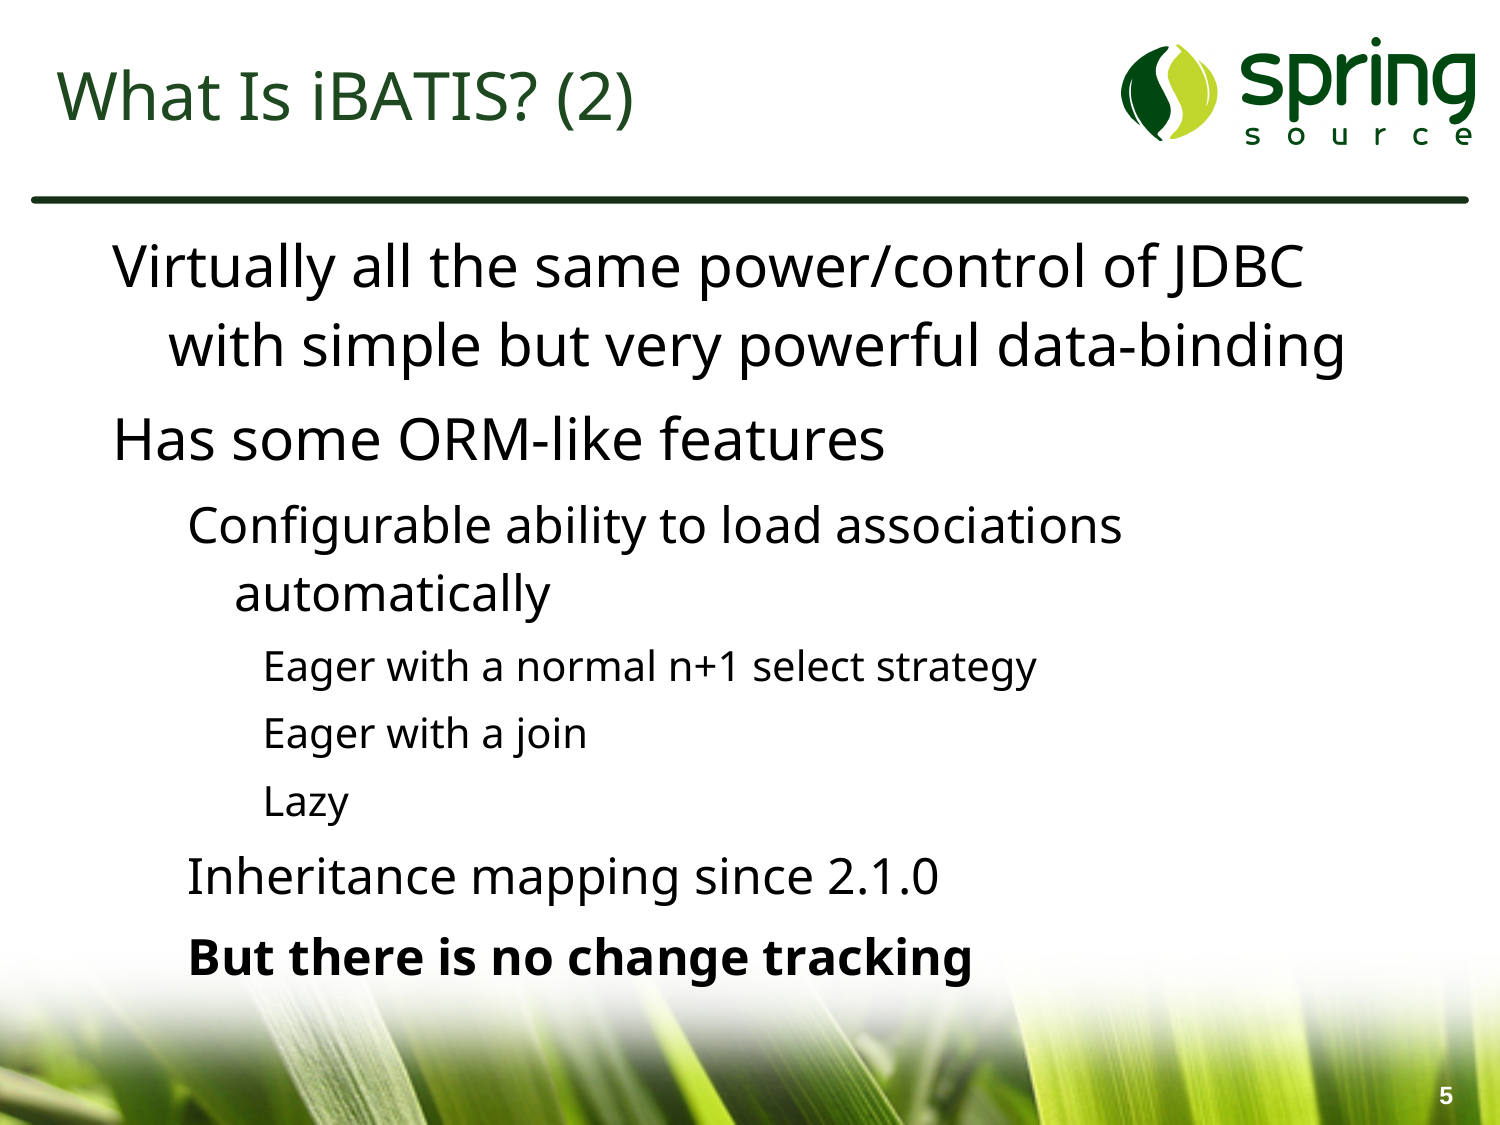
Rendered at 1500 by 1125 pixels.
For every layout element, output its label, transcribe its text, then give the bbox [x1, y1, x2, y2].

picture [1121, 37, 1475, 145]
list Virtually all the same power/control of JDBC with simple but very powerful data-binding Has some ORM-like features Configurable ability to load associations automatically Eager with a normal n+1 select strategy Eager with a join Lazy Inheritance mapping since 2.1.0 But there is no change tracking [112, 224, 1404, 987]
title What Is iBATIS? (2)‏ [56, 14, 1089, 176]
picture [0, 944, 1500, 1125]
